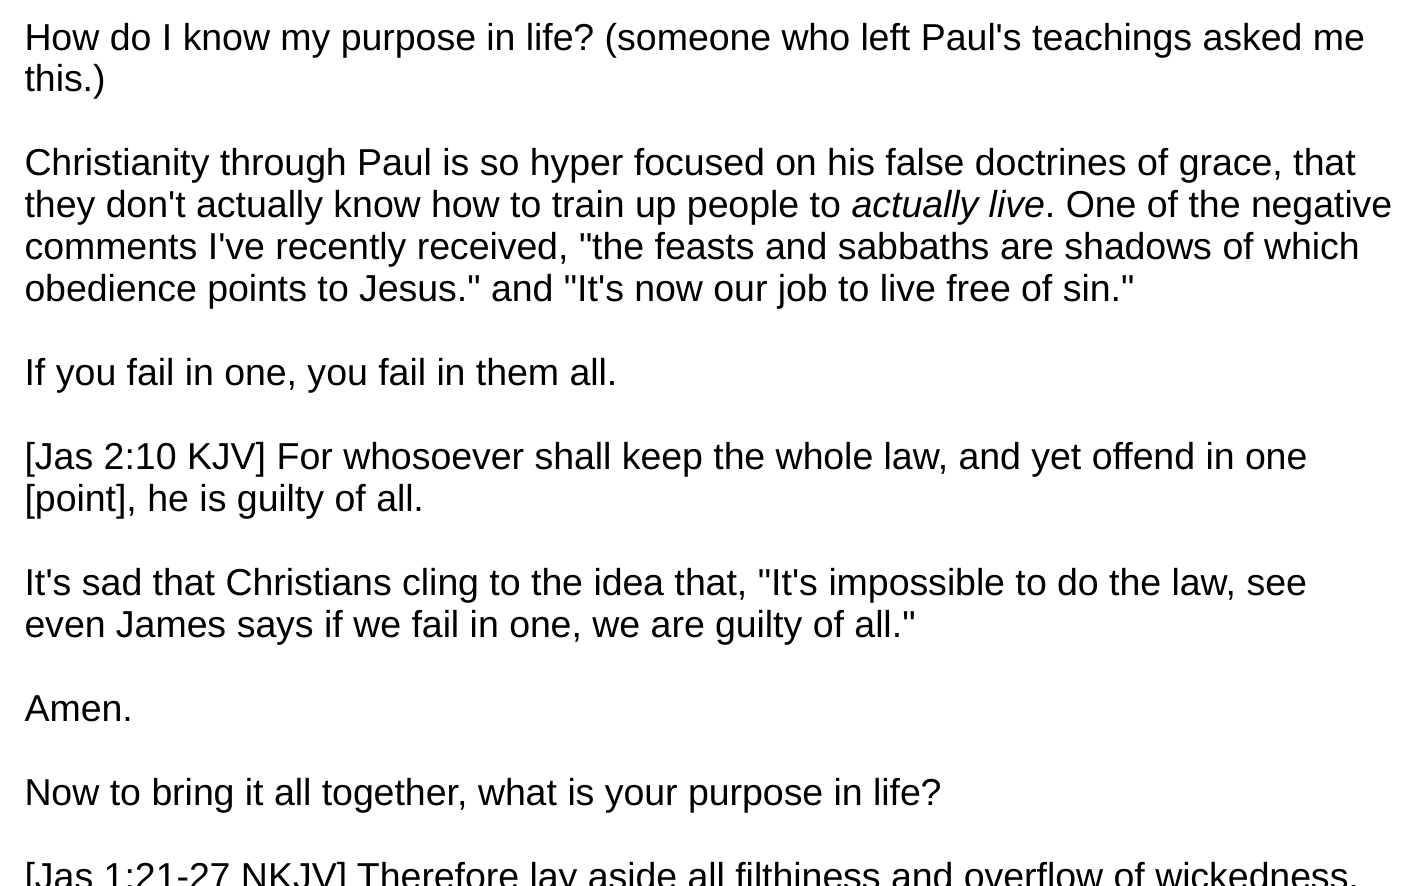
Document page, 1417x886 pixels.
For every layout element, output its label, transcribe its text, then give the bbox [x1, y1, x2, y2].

text_box How do I know my purpose in life? (someone who left Paul's teachings asked me this.) Christianity through Paul is so hyper focused on his false doctrines of grace, that they don't actually know how to train up people to actually live. One of the negative comments I've recently received, "the feasts and sabbaths are shadows of which obedience points to Jesus." and "It's now our job to live free of sin." If you fail in one, you fail in them all. [Jas 2:10 KJV] For whosoever shall keep the whole law, and yet offend in one [point], he is guilty of all. It's sad that Christians cling to the idea that, "It's impossible to do the law, see even James says if we fail in one, we are guilty of all." Amen. Now to bring it all together, what is your purpose in life? [Jas 1:21-27 NKJV] Therefore lay aside all filthiness and overflow of wickedness, and receive with meekness the implanted word, which is able to save your souls. But be doers of the word, and not hearers only, deceiving yourselves. For if anyone is a hearer of the word and not a doer, he is like a man observing his natural face in a mirror; for he observes himself, goes away, and immediately forgets what kind of man he was. But he who looks into the perfect law of liberty and continues [in it], and is not a forgetful hearer but a doer of the work, this one will be blessed in what he does. If anyone among you thinks he is religious, and does not bridle his tongue but deceives his own heart, this one's religion [is] useless. Pure and undefiled religion before God the Father is this: to visit orphans and widows in their trouble, [and] to keep oneself unspotted from the world. There is our purpose. meditate on Torah, guard the commandments, keep yourself separate from the world. Be a doer of the word (Torah) not a hearer only deceiving yourself. That is the context of James 2:10. [9, 8, 1409, 864]
